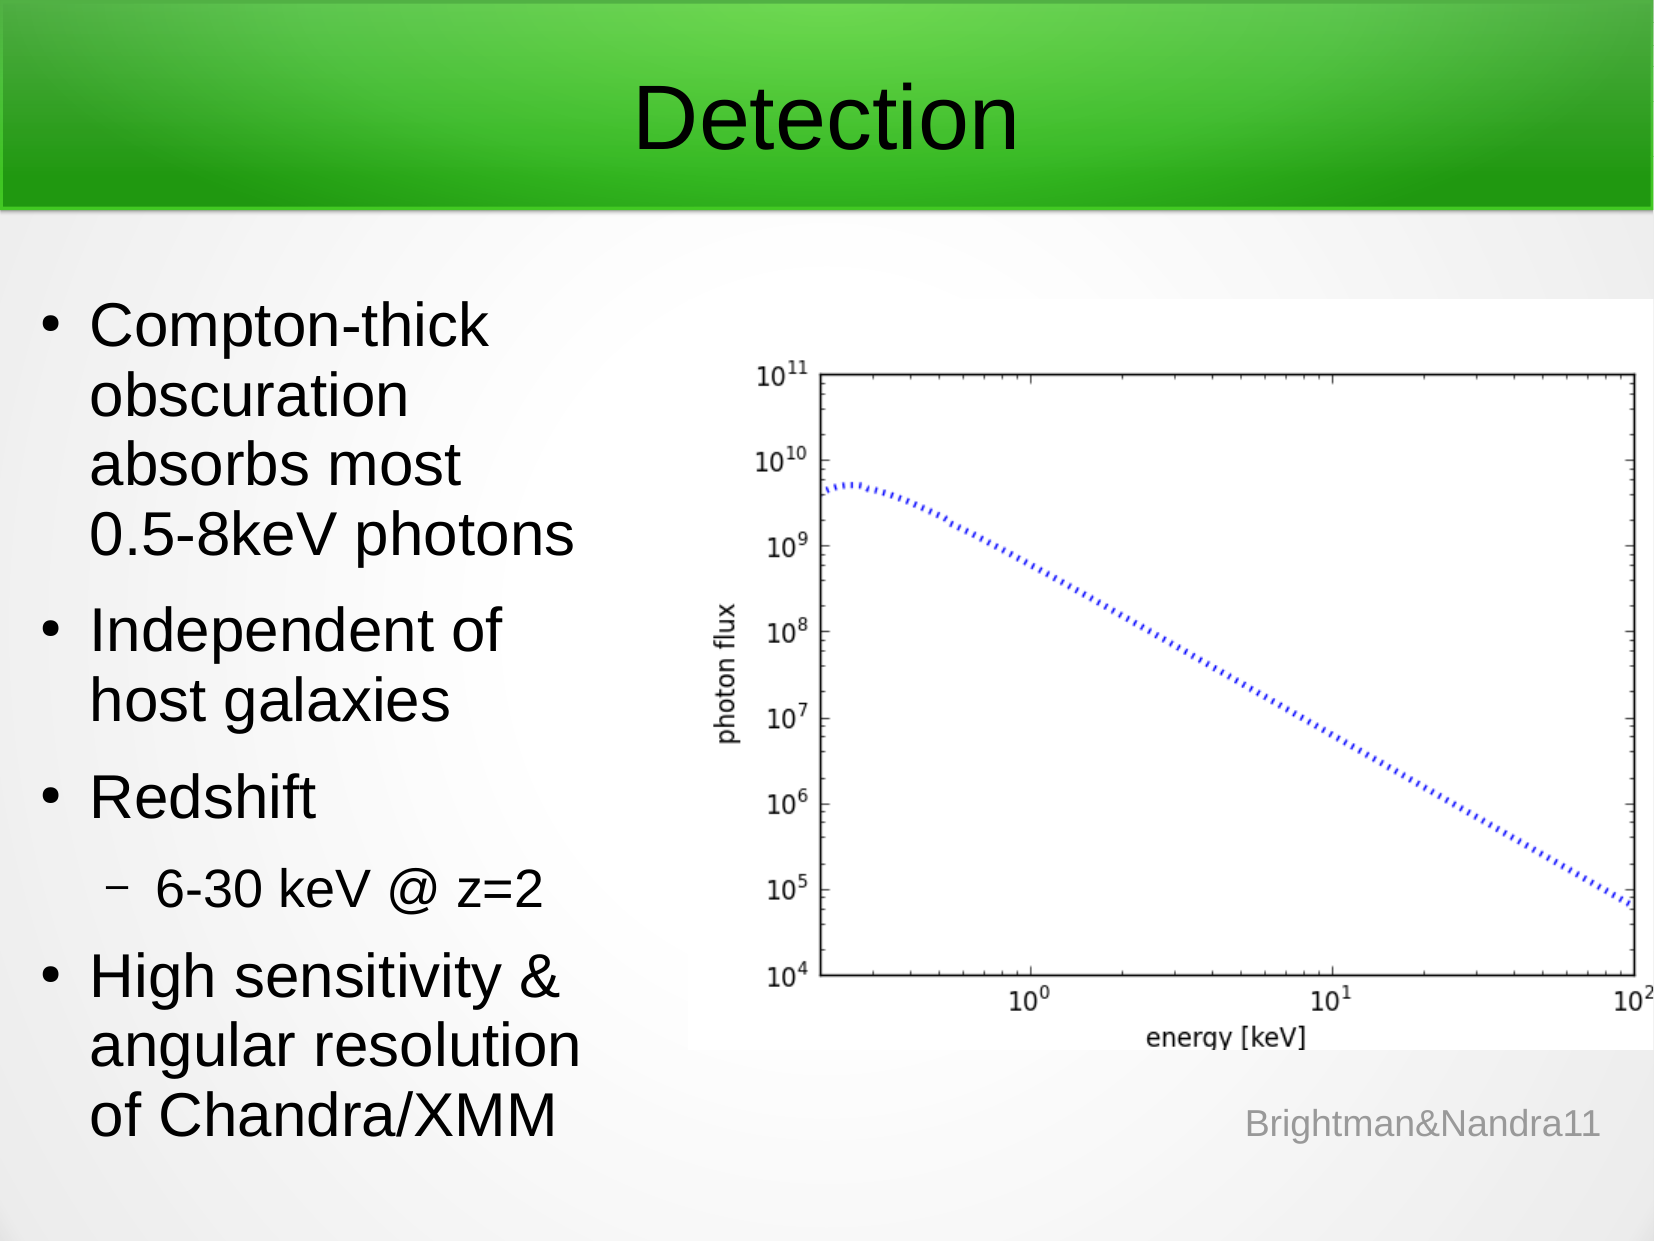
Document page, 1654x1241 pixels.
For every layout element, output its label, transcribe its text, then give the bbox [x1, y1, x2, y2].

text_box Brightman&Nandra11 [1230, 1095, 1621, 1152]
title Detection [82, 47, 1571, 189]
list Compton-thick obscuration absorbs most 0.5-8keV photons Independent of host galaxies Redshift 6-30 keV @ z=2 High sensitivity & angular resolution of Chandra/XMM [23, 290, 646, 1156]
picture [688, 299, 1654, 1050]
